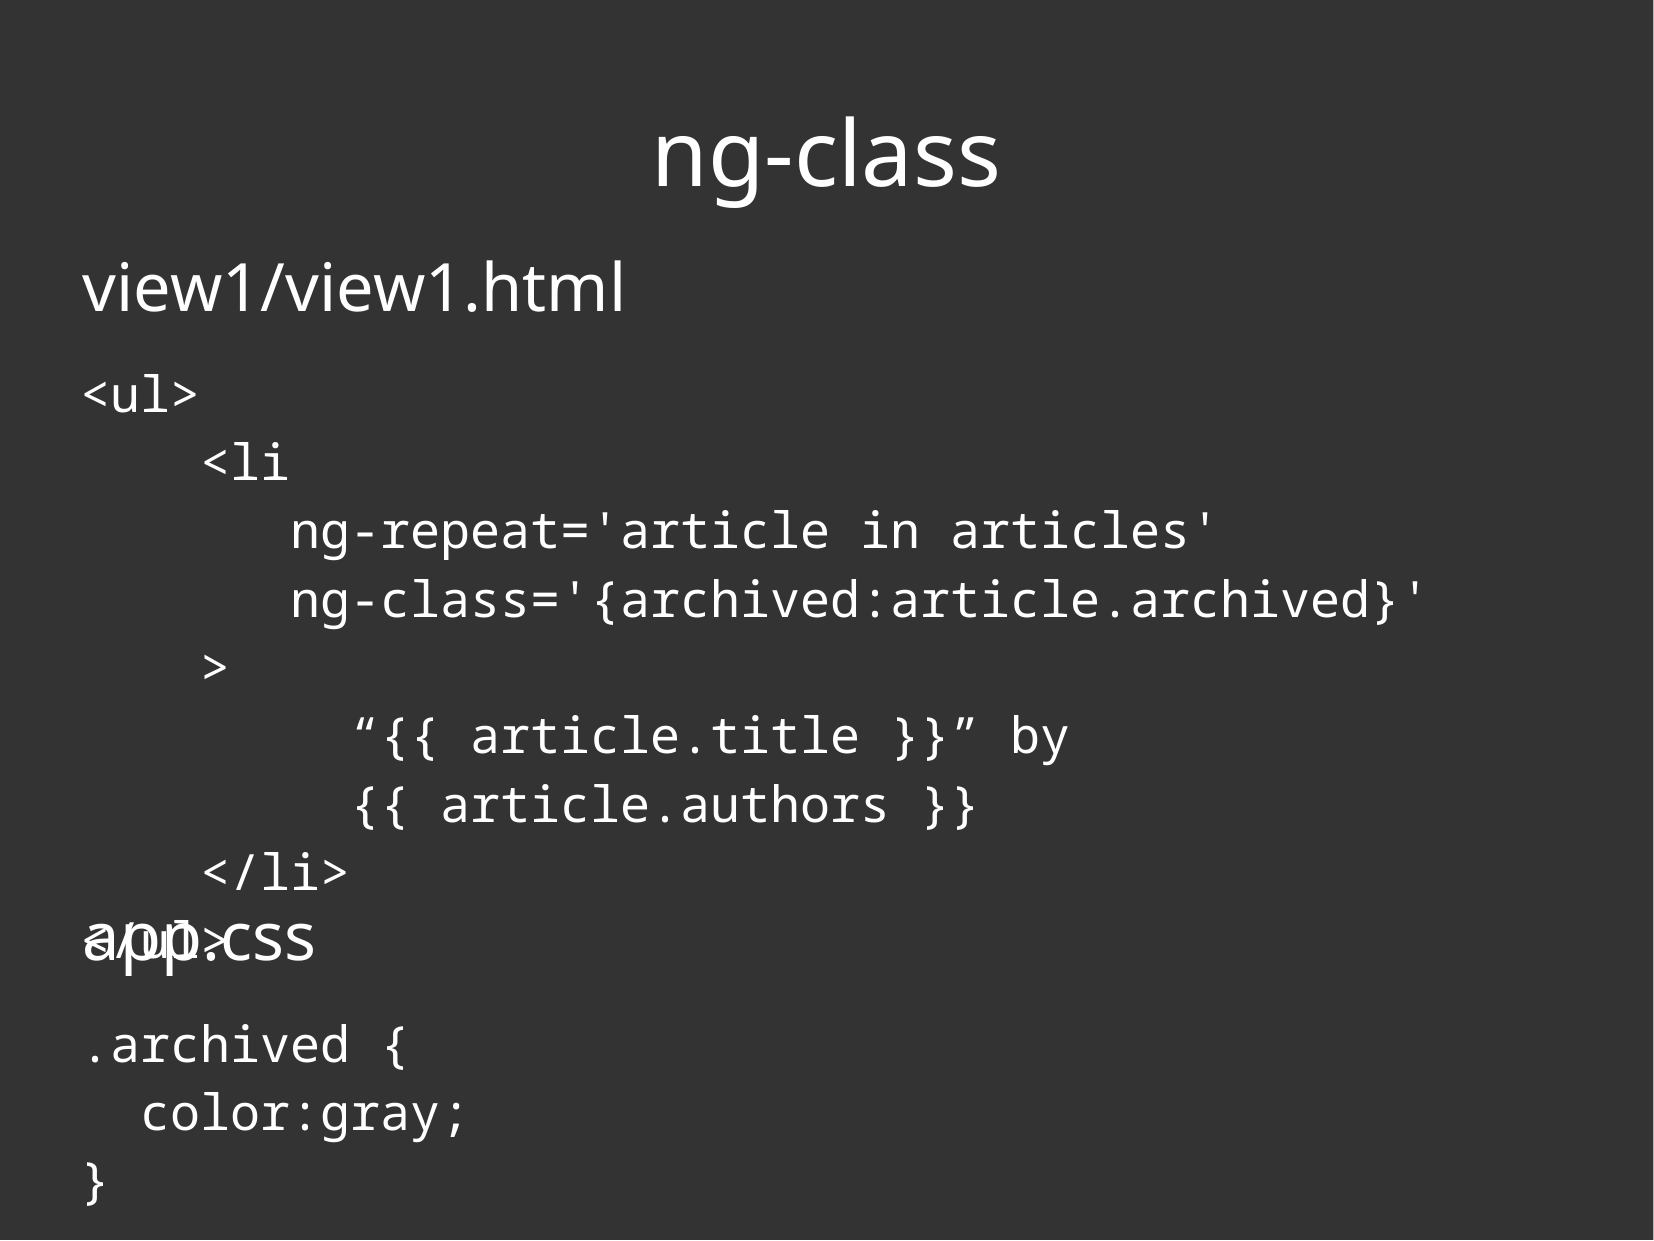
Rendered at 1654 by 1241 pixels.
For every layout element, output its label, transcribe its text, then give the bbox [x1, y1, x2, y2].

title view1/view1.html [82, 212, 1572, 358]
title ng-class [82, 47, 1571, 212]
text_box <ul> <li ng-repeat='article in articles' ng-class='{archived:article.archived}' > “{{ article.title }}” by {{ article.authors }} </li> </ul> [65, 351, 1554, 817]
text_box .archived { color:gray; } [65, 1001, 1554, 1167]
title app.css [82, 862, 1572, 1008]
